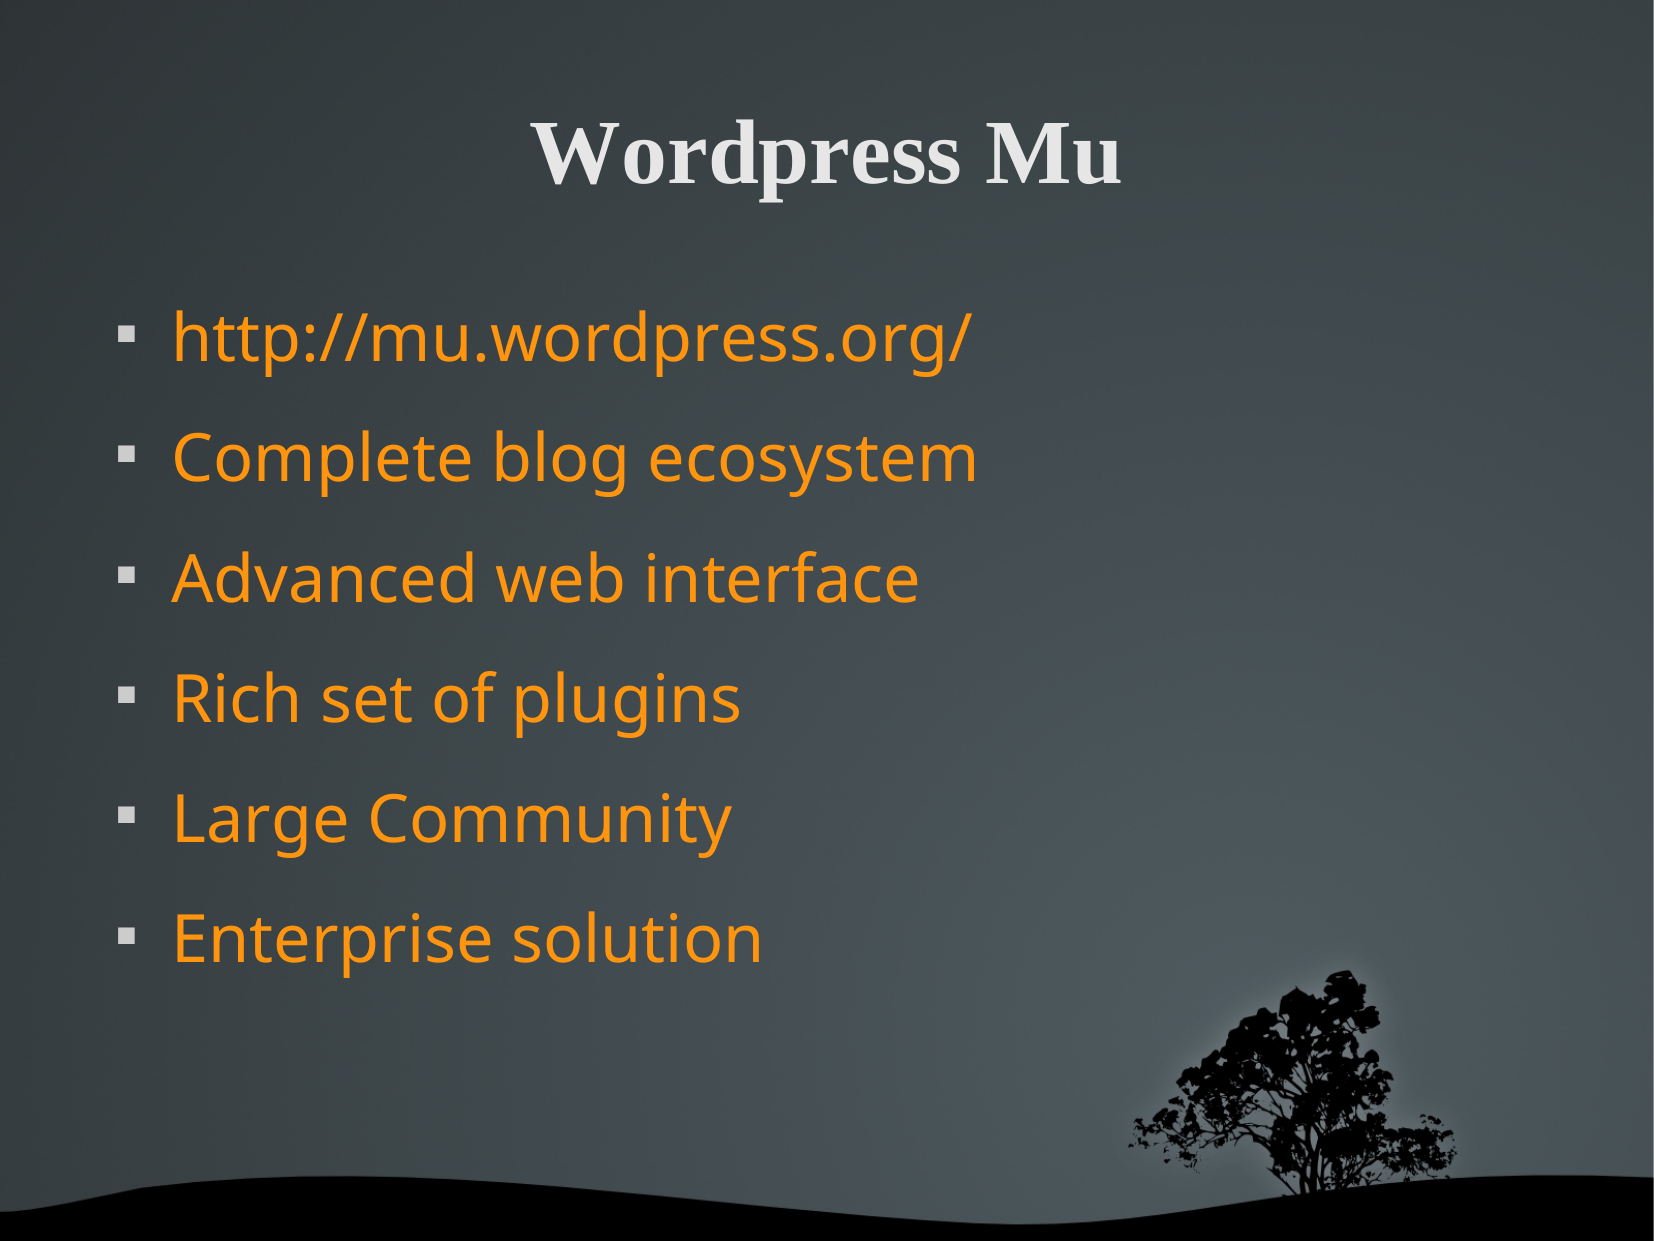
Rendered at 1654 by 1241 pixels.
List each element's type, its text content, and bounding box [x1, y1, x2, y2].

picture [0, 0, 1654, 1241]
list http://mu.wordpress.org/ Complete blog ecosystem Advanced web interface Rich set of plugins Large Community Enterprise solution [82, 290, 1571, 1109]
title Wordpress Mu [82, 49, 1571, 257]
